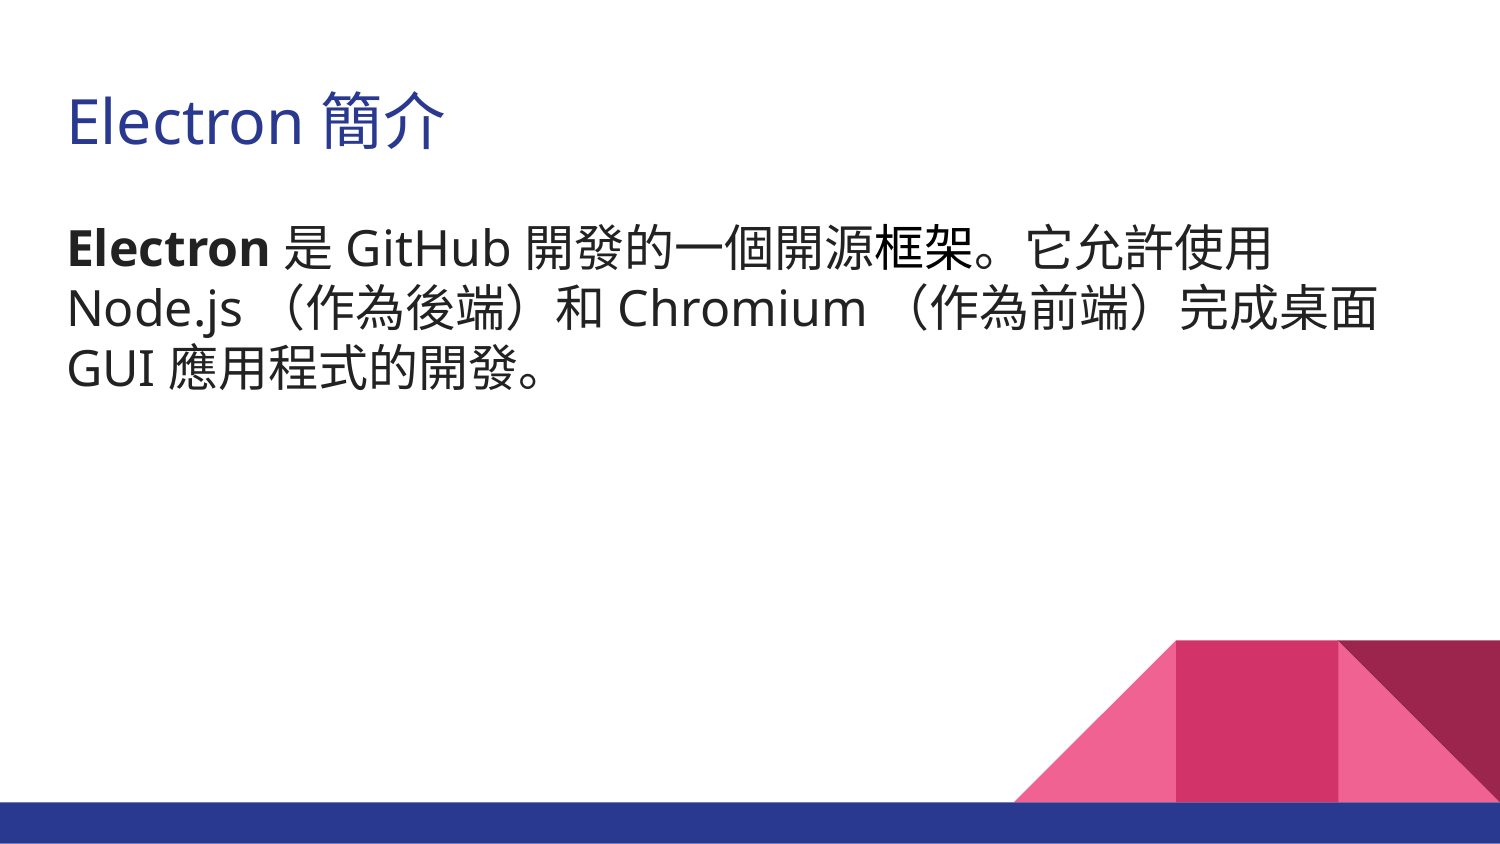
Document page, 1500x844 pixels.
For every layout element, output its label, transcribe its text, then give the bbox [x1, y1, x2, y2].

title Electron簡介 [51, 67, 1449, 167]
list Electron是GitHub開發的一個開源框架。它允許使用Node.js（作為後端）和Chromium（作為前端）完成桌面GUI應用程式的開發。 [51, 201, 1449, 750]
